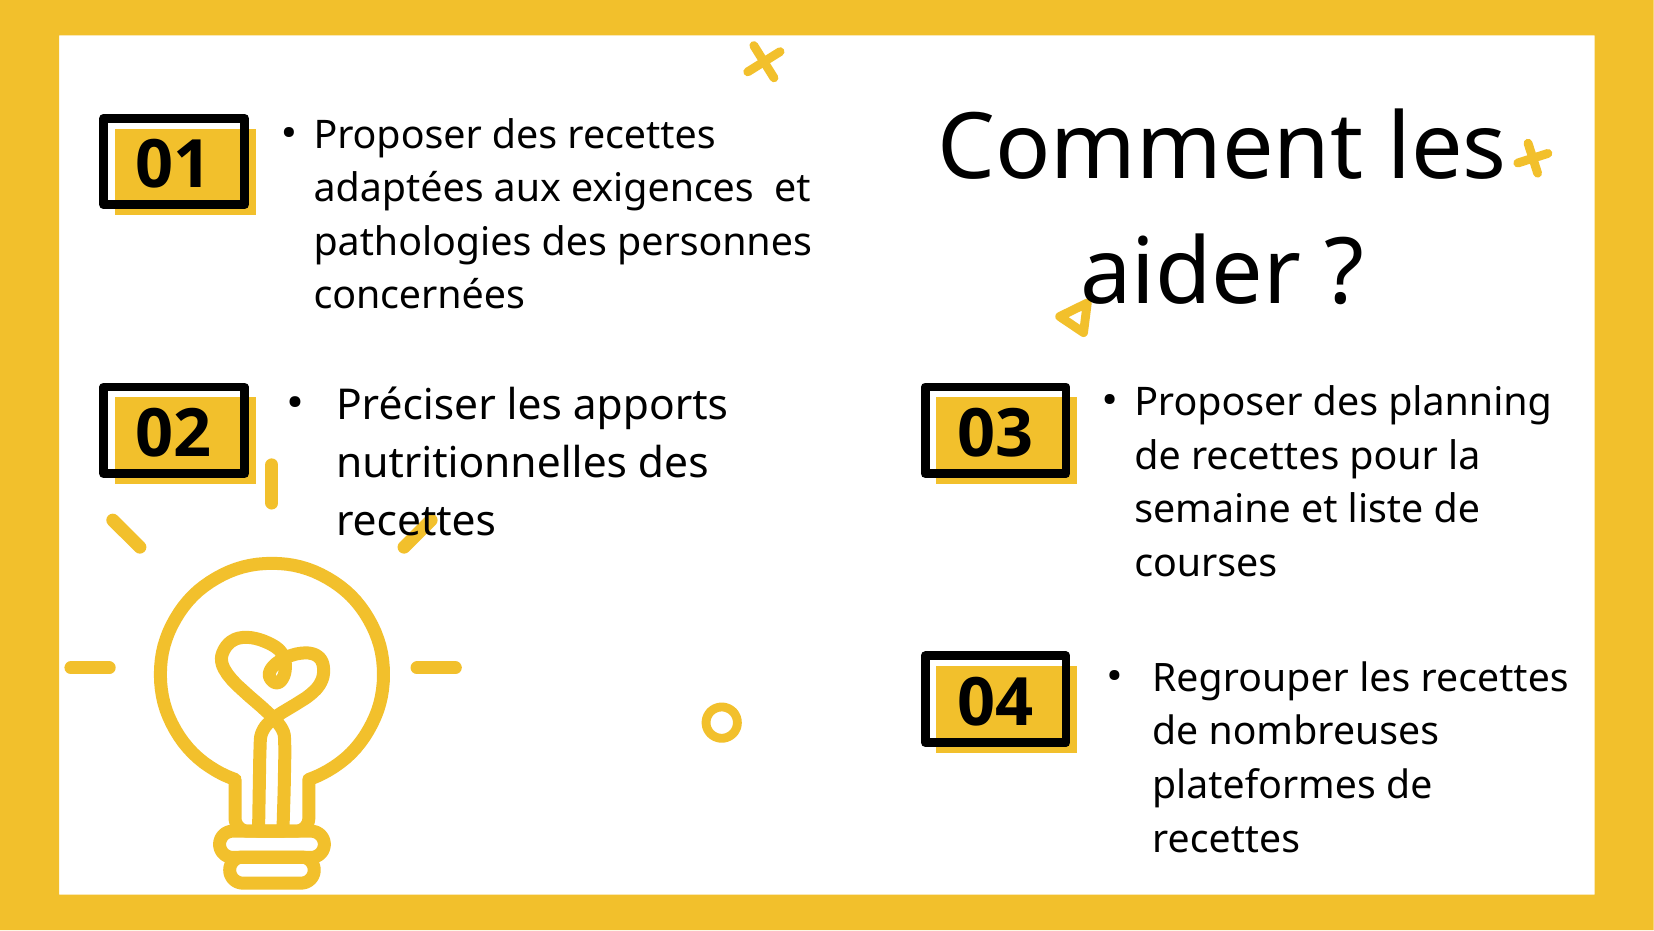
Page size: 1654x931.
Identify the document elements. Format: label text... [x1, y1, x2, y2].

list Proposer des planning de recettes pour la semaine et liste de courses [1092, 373, 1577, 593]
title Comment les aider ? [868, 37, 1577, 374]
list Regrouper les recettes de nombreuses plateformes de recettes [1092, 649, 1577, 899]
list Préciser les apports nutritionnelles des recettes [271, 373, 869, 548]
list Proposer des recettes adaptées aux exigences et pathologies des personnes concernées [271, 106, 869, 325]
